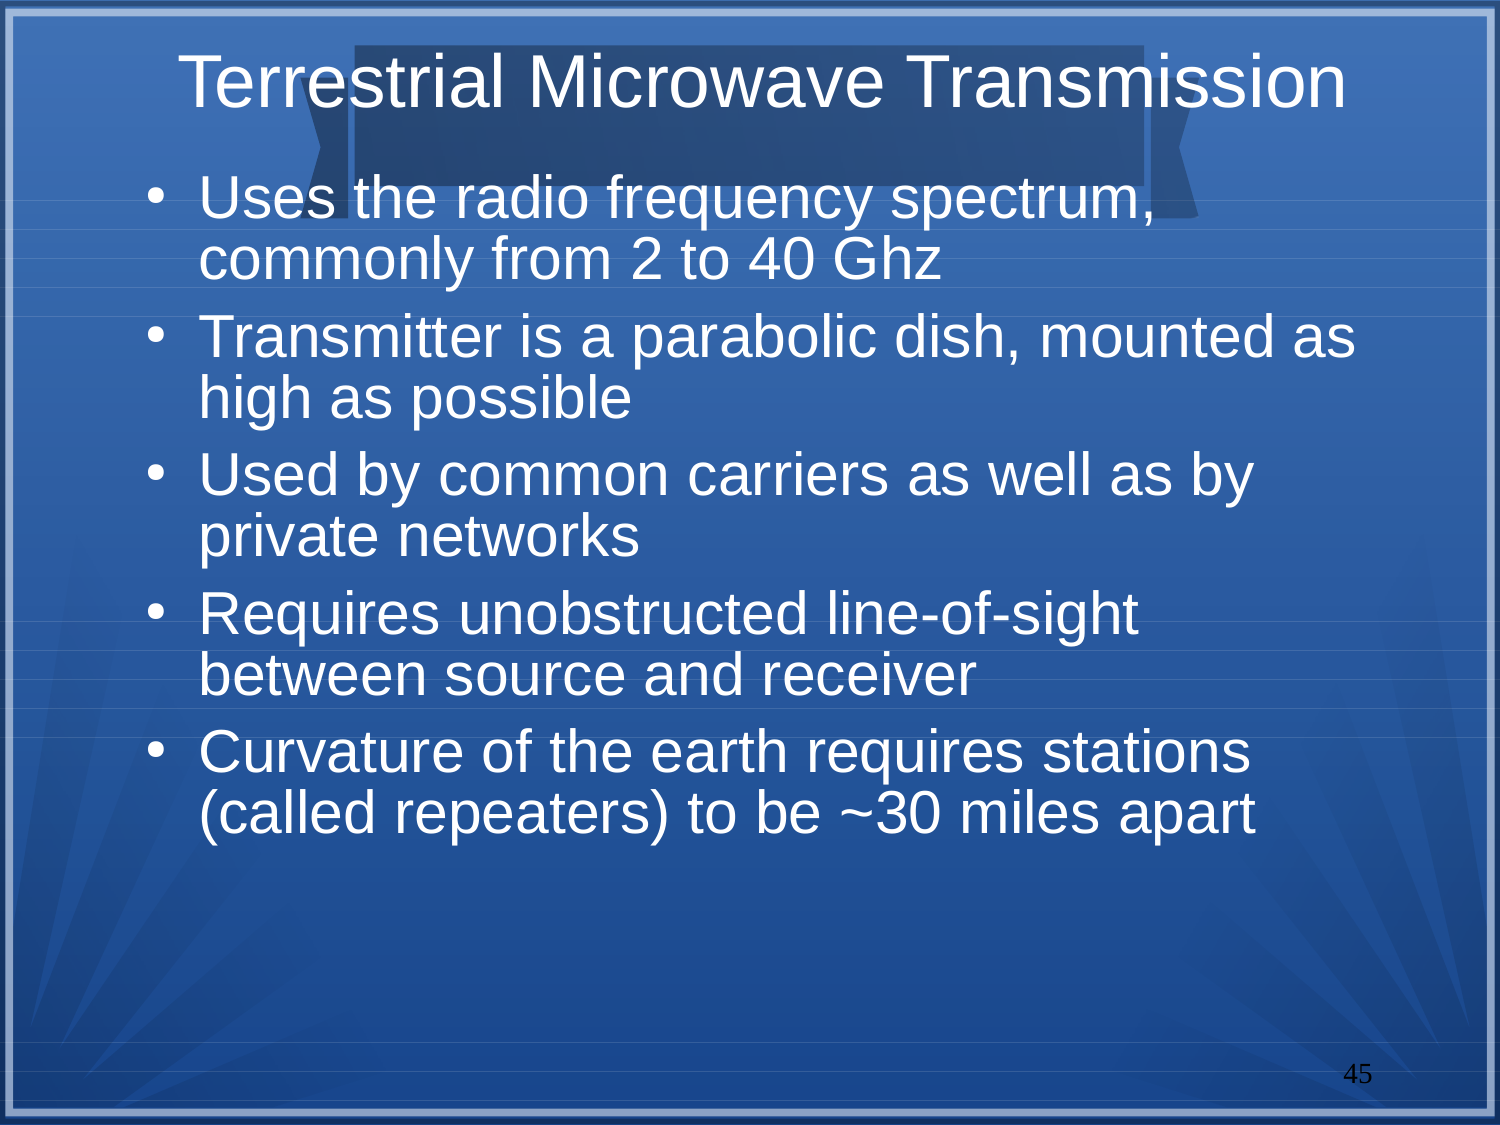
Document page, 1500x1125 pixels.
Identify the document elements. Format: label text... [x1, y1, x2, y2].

title Terrestrial Microwave Transmission [112, 0, 1388, 162]
list Uses the radio frequency spectrum, commonly from 2 to 40 Ghz Transmitter is a parabolic dish, mounted as high as possible Used by common carriers as well as by private networks Requires unobstructed line-of-sight between source and receiver Curvature of the earth requires stations (called repeaters) to be ~30 miles apart [112, 162, 1388, 1025]
text_box 47 [1074, 1050, 1388, 1125]
